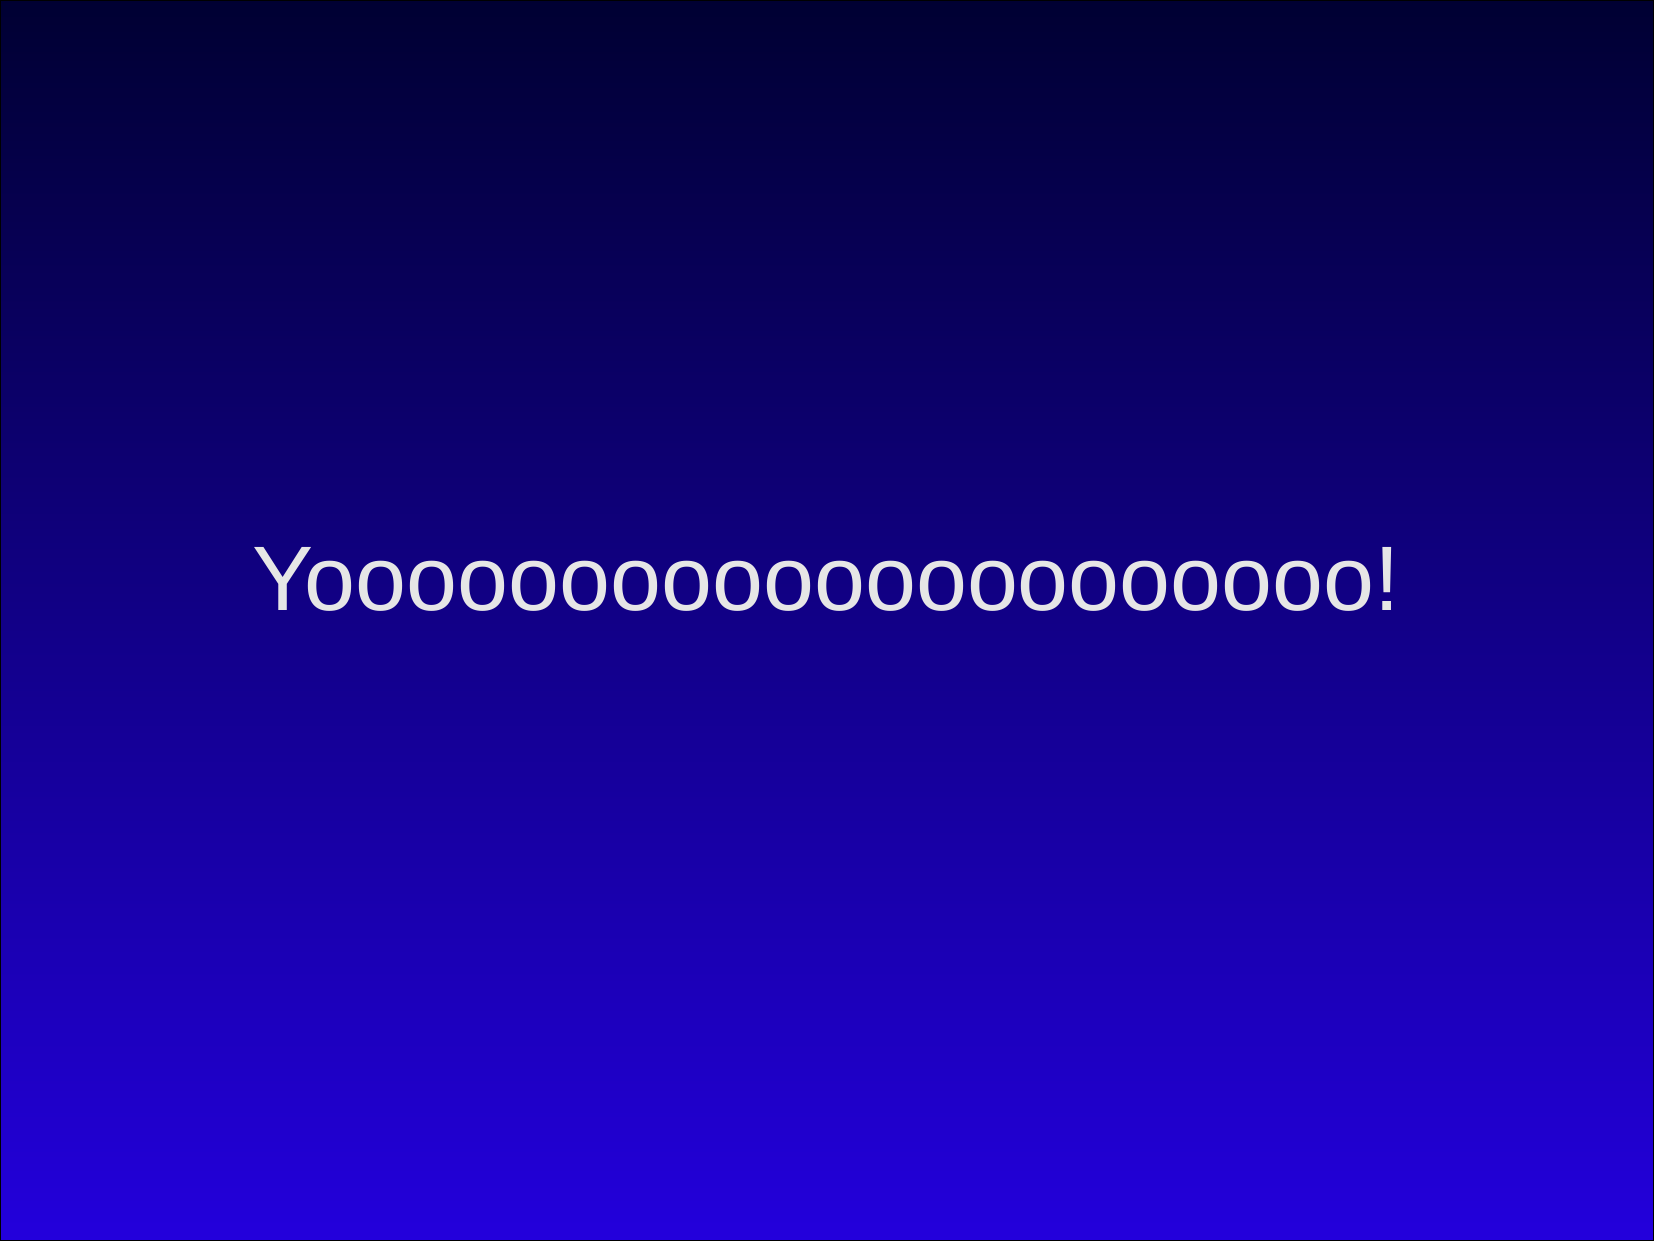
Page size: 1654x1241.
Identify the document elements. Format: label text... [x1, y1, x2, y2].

subtitle Yooooooooooooooooooooo! [82, 56, 1571, 1102]
